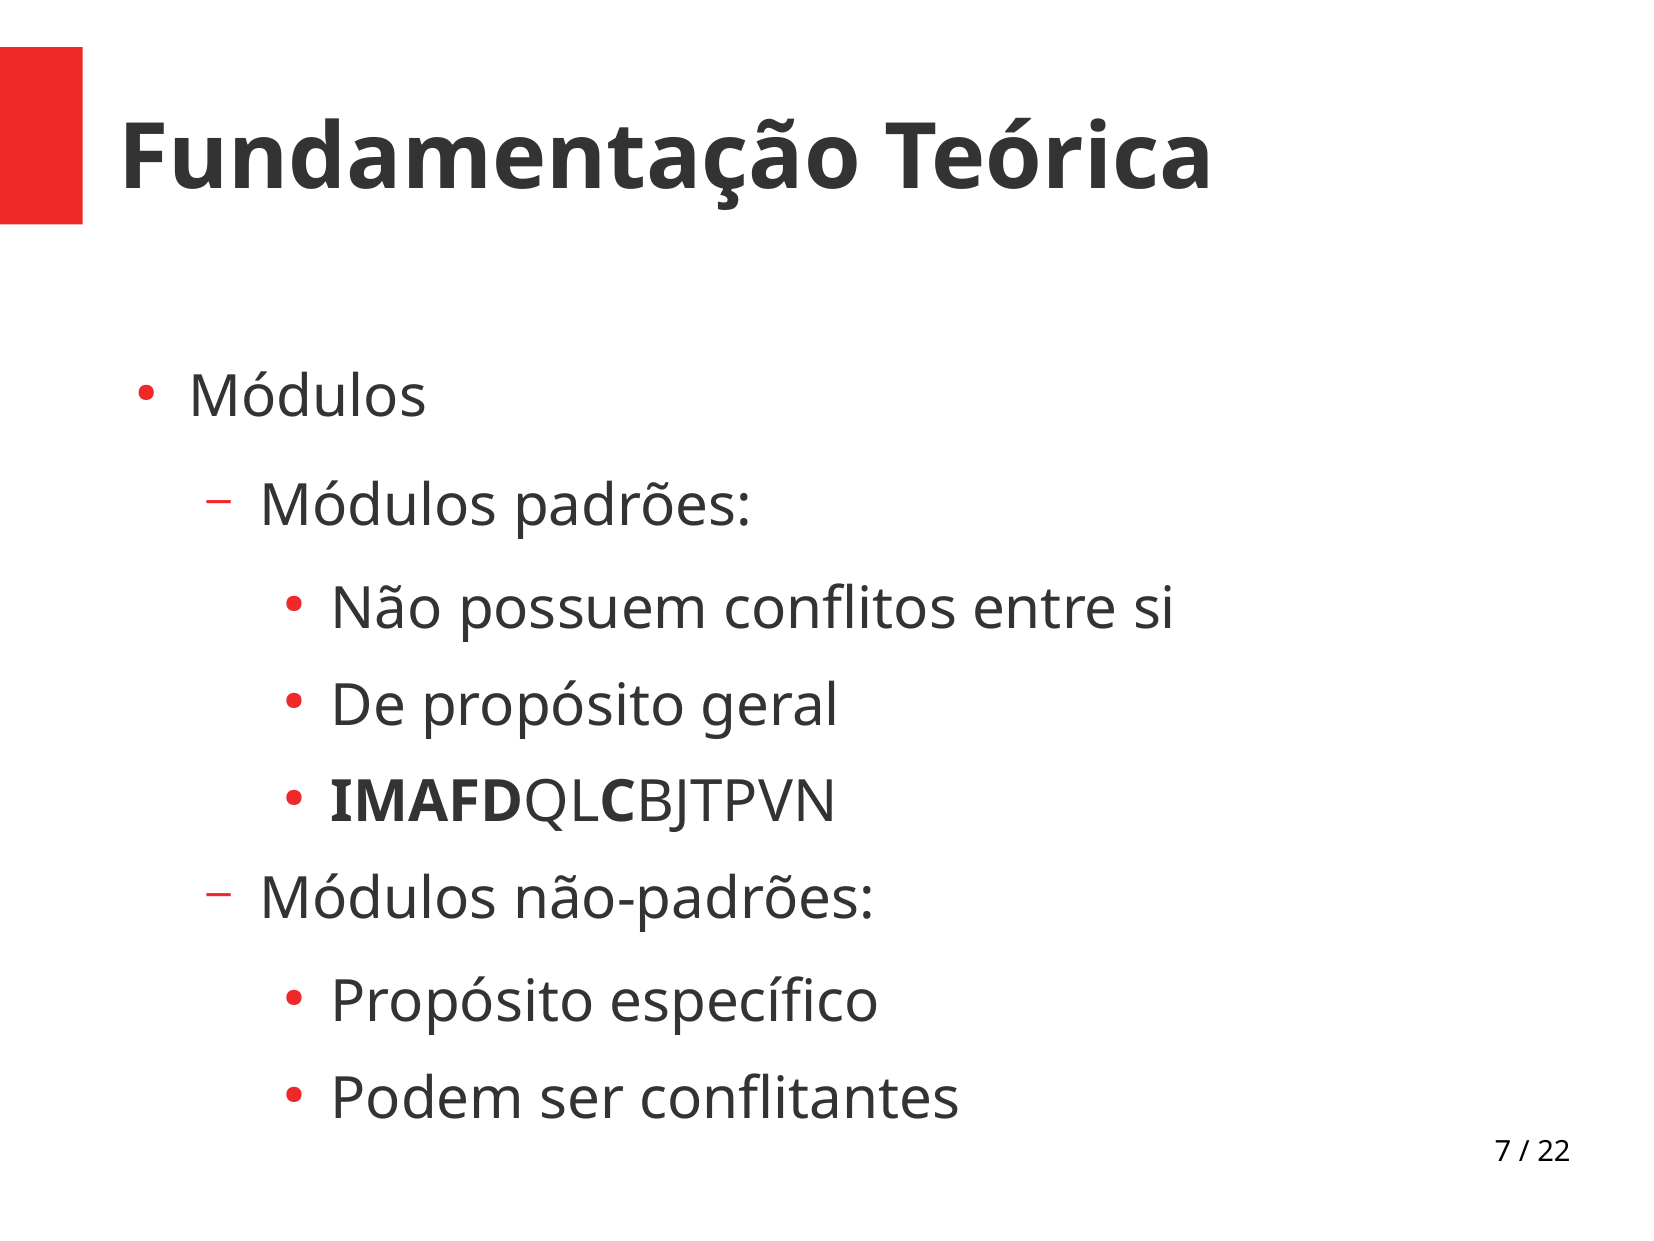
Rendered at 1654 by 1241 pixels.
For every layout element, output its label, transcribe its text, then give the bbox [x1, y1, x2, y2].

list Módulos Módulos padrões: Não possuem conflitos entre si De propósito geral IMAFDQLCBJTPVN Módulos não-padrões: Propósito específico Podem ser conflitantes [118, 354, 1536, 1074]
title Fundamentação Teórica [118, 49, 1571, 257]
